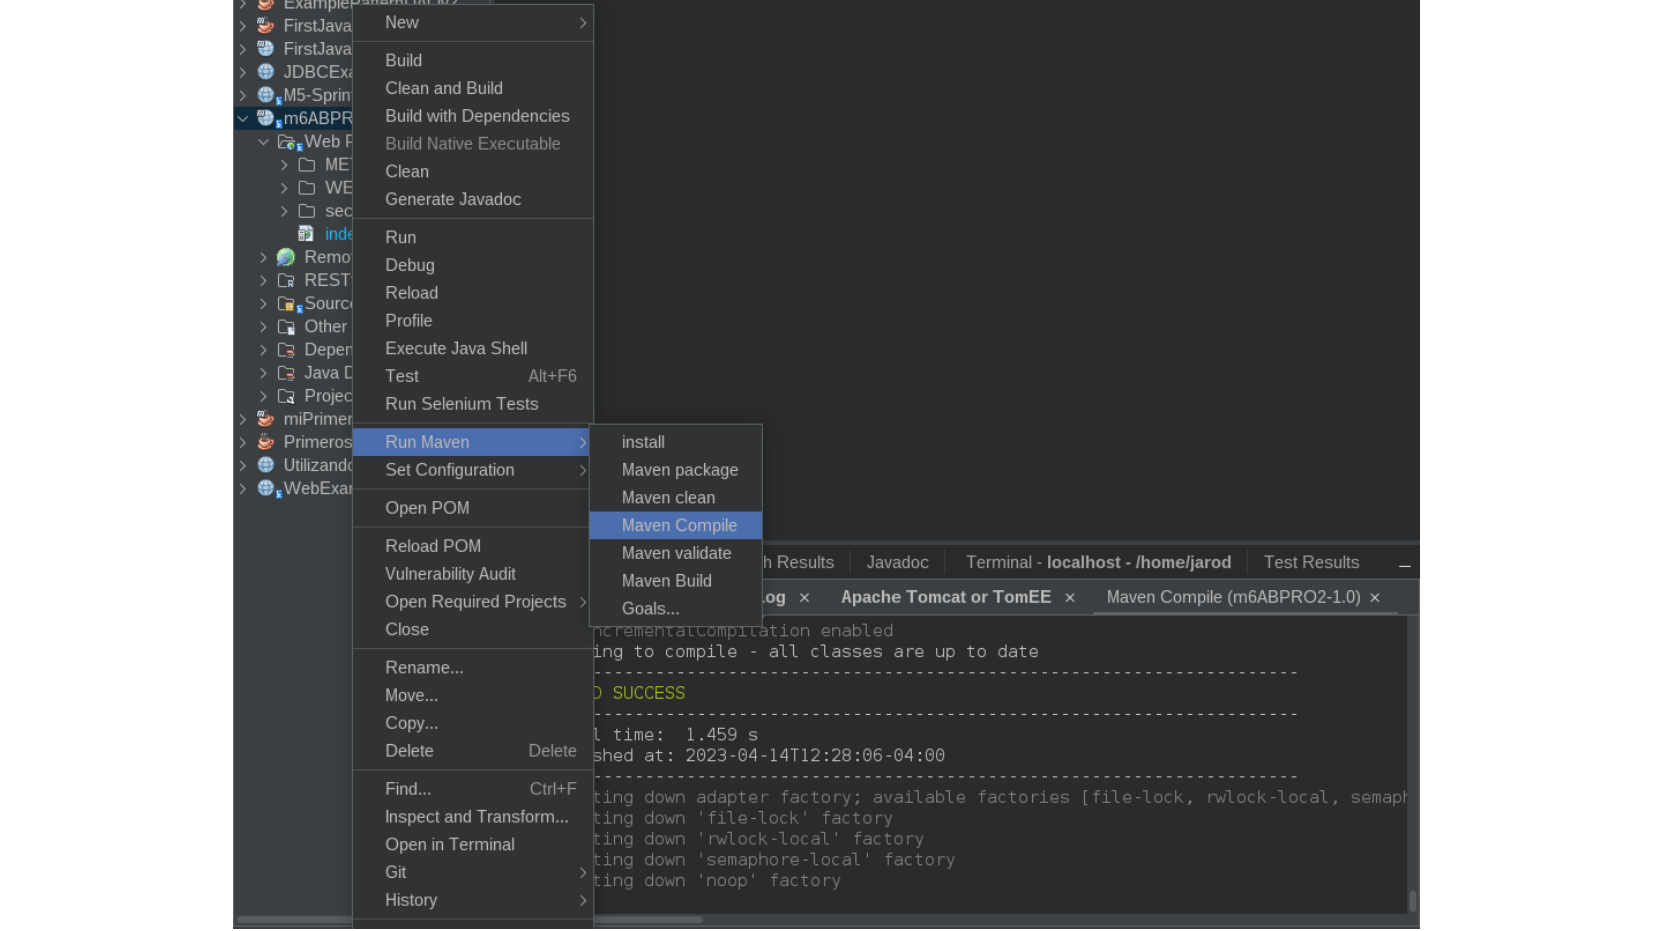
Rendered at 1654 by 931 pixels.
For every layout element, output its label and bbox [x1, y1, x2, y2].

picture [233, 0, 1420, 929]
